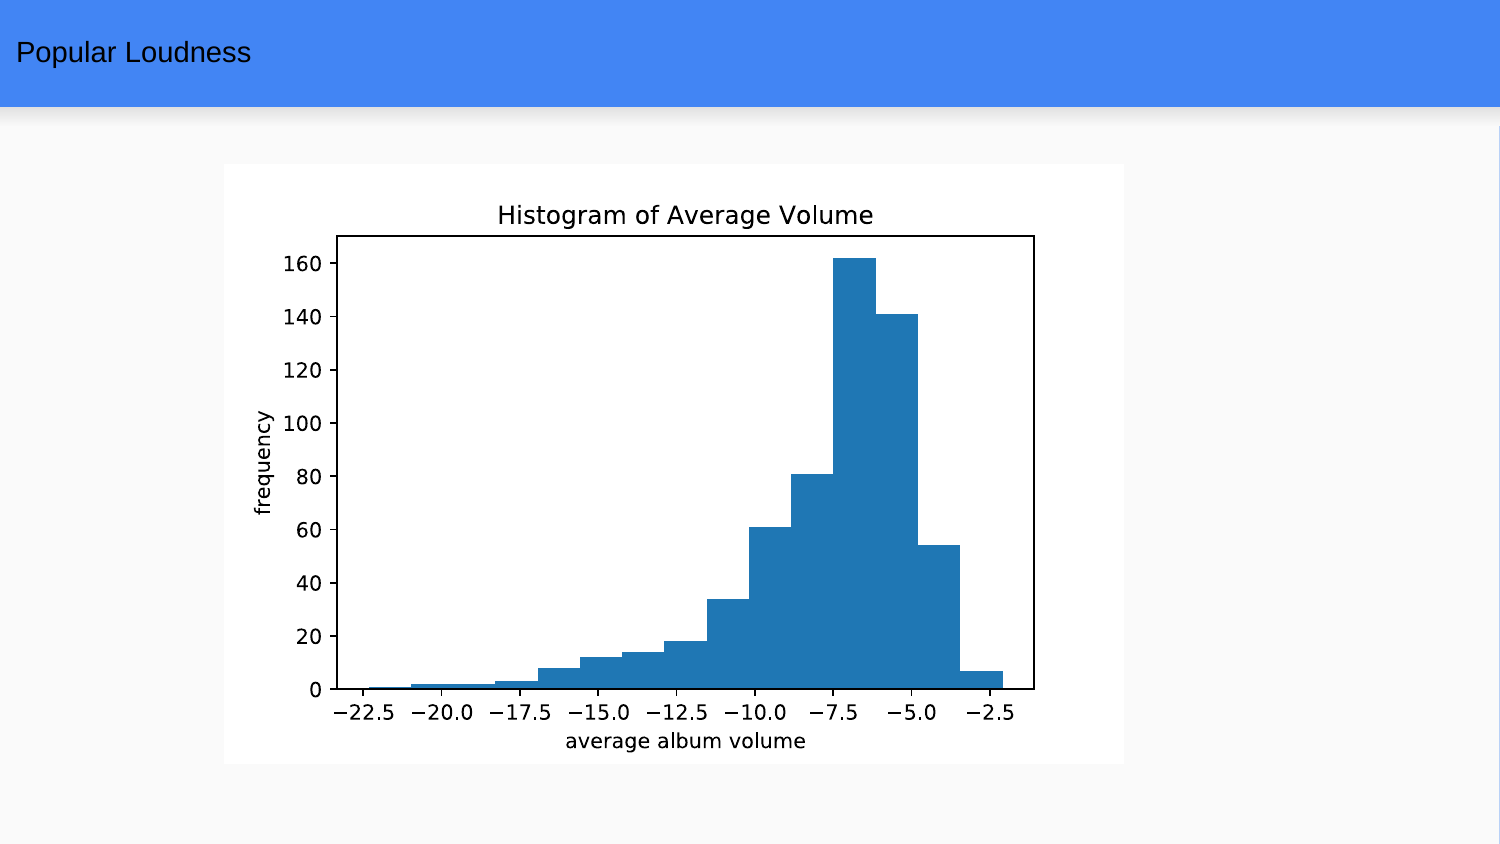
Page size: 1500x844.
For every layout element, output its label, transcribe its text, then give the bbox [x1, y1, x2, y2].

picture [223, 163, 1126, 766]
title Popular Loudness [16, 2, 1464, 102]
